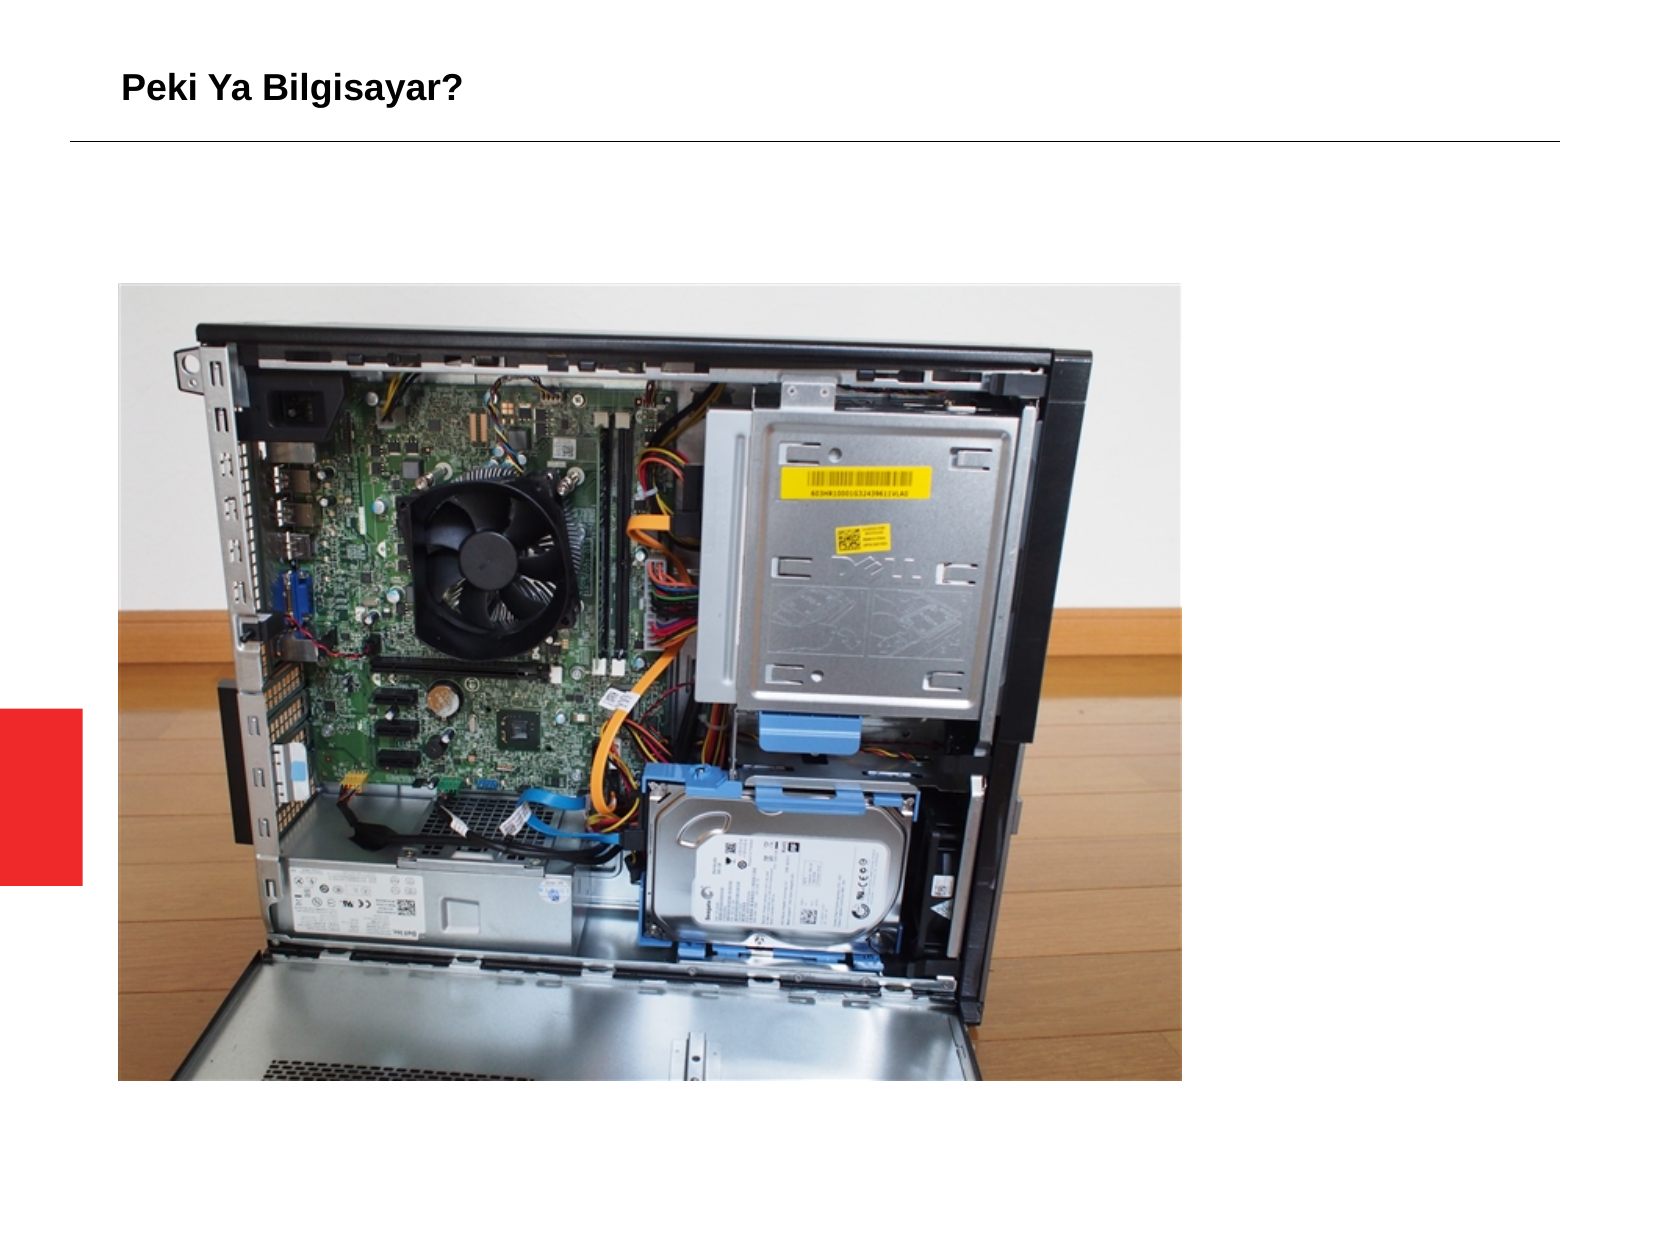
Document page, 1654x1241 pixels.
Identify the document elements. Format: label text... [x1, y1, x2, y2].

text_box Peki Ya Bilgisayar? [106, 59, 1536, 116]
picture [118, 283, 1182, 1081]
